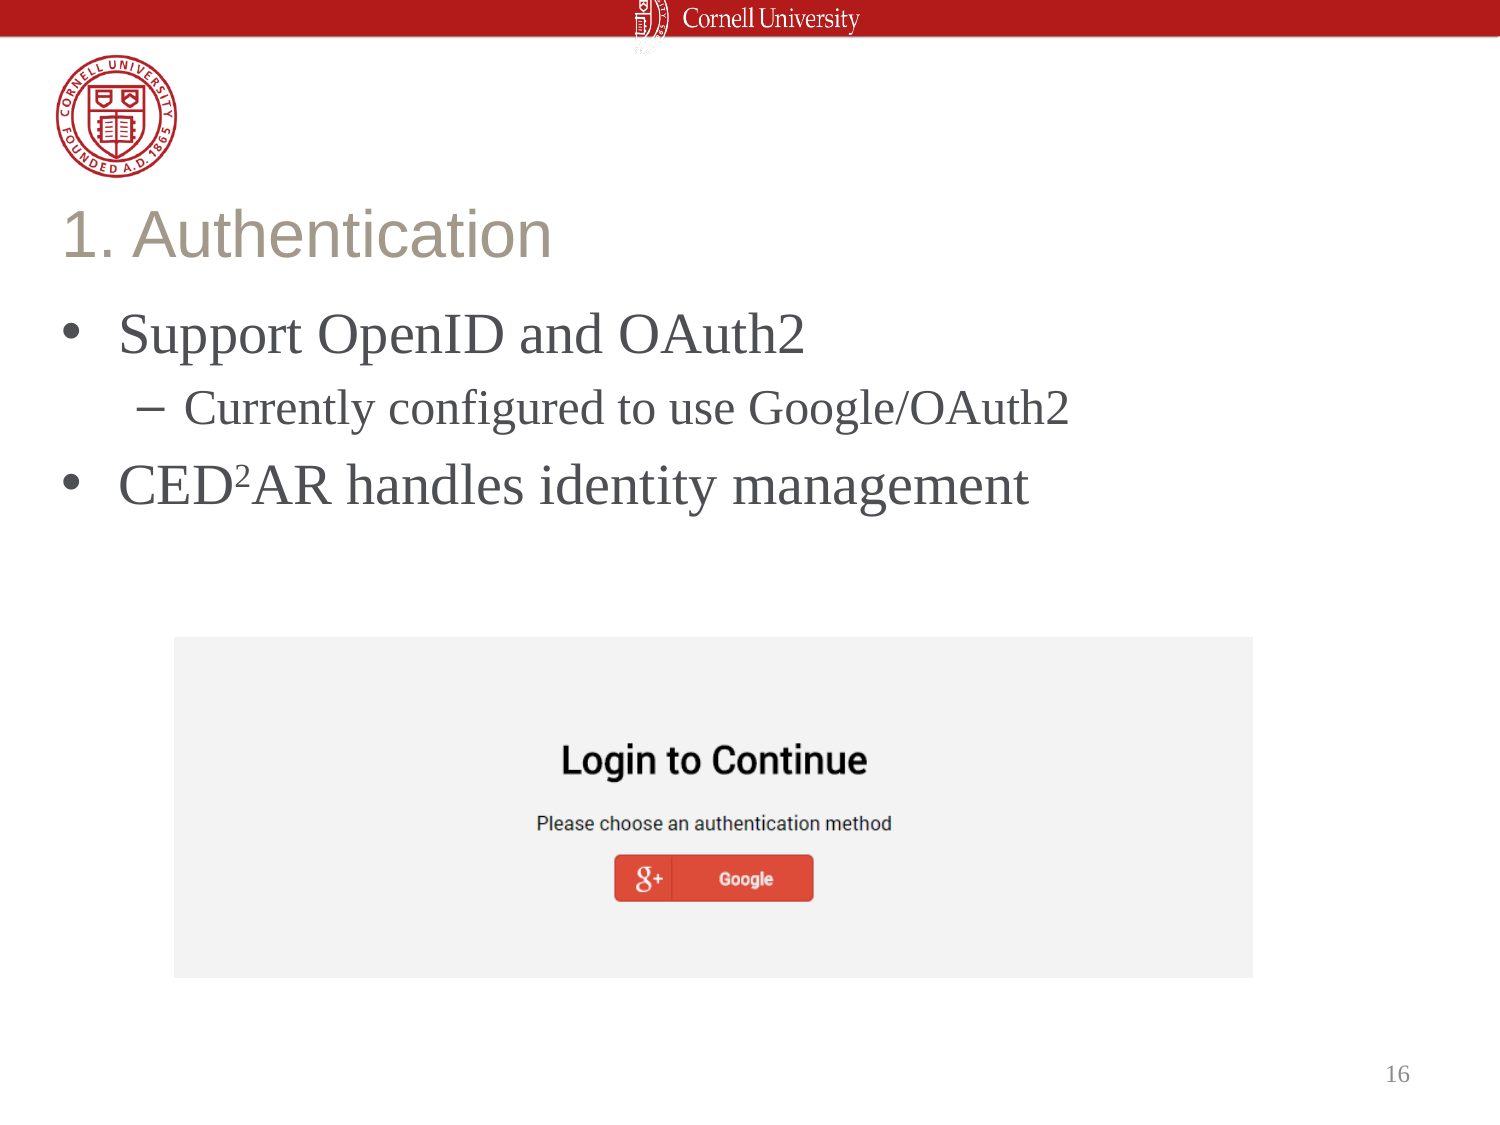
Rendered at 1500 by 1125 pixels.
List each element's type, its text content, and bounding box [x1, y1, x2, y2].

picture [50, 50, 195, 174]
list Support OpenID and OAuth2 Currently configured to use Google/OAuth2 CED2AR handles identity management [46, 288, 1471, 944]
picture [174, 637, 1253, 978]
slide_number <number> [1074, 1042, 1425, 1103]
title 1. Authentication [46, 174, 1471, 288]
picture [635, 0, 860, 60]
